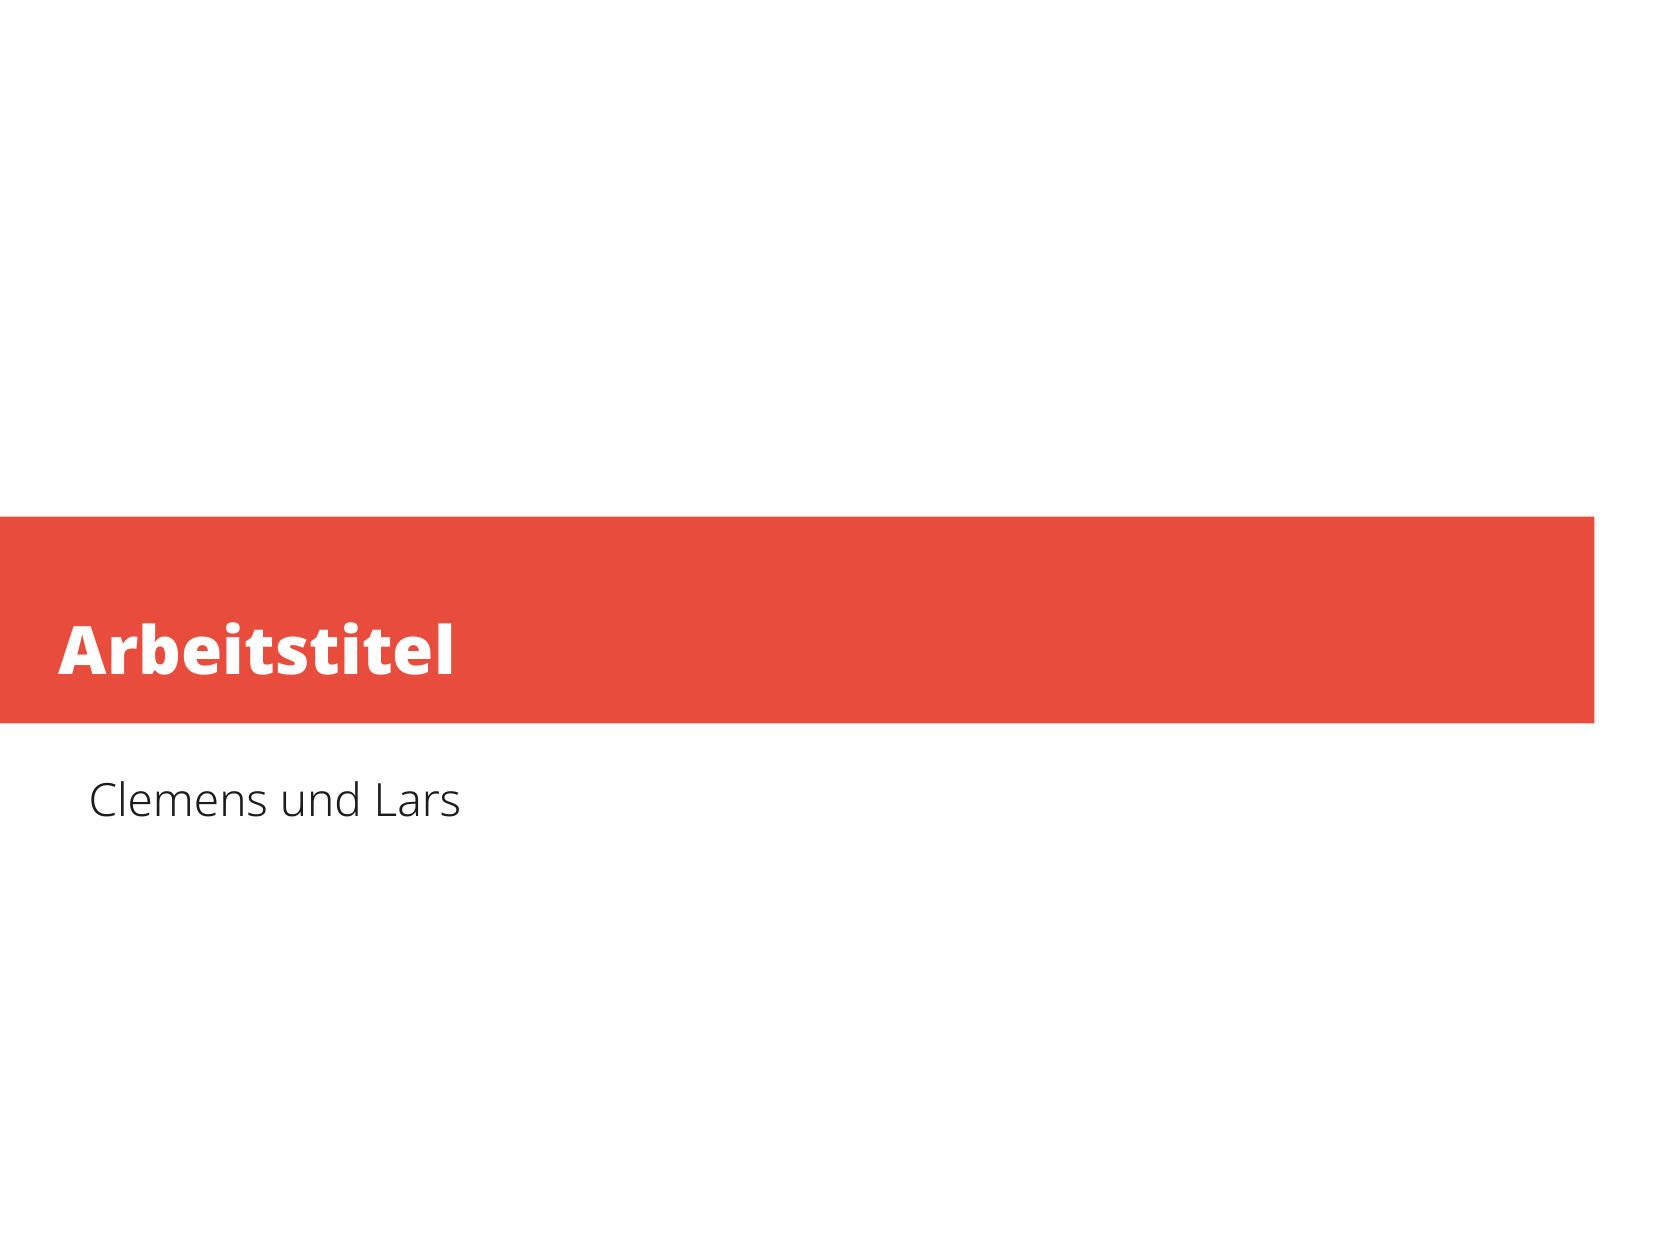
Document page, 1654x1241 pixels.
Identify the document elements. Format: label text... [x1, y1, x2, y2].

subtitle Clemens und Lars [88, 767, 1595, 1182]
title Arbeitstitel [59, 546, 1595, 694]
